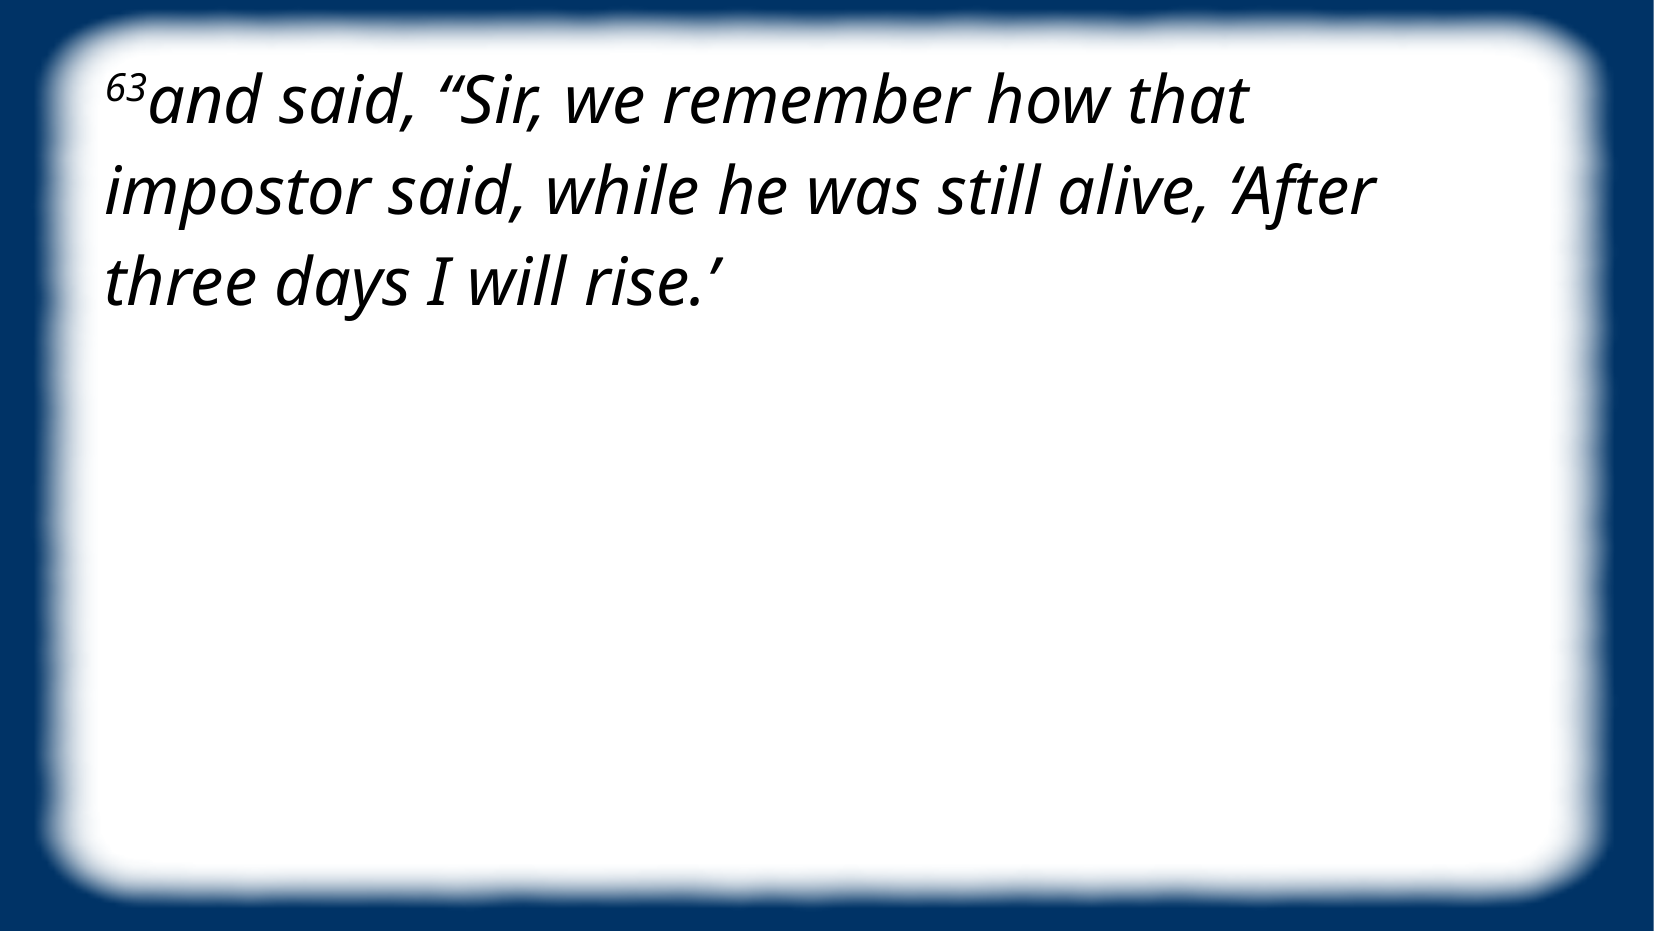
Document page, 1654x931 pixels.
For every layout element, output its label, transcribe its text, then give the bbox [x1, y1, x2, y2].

text_box 63and said, “Sir, we remember how that impostor said, while he was still alive, ‘After three days I will rise.’ [90, 45, 1546, 368]
picture [0, 0, 1654, 931]
